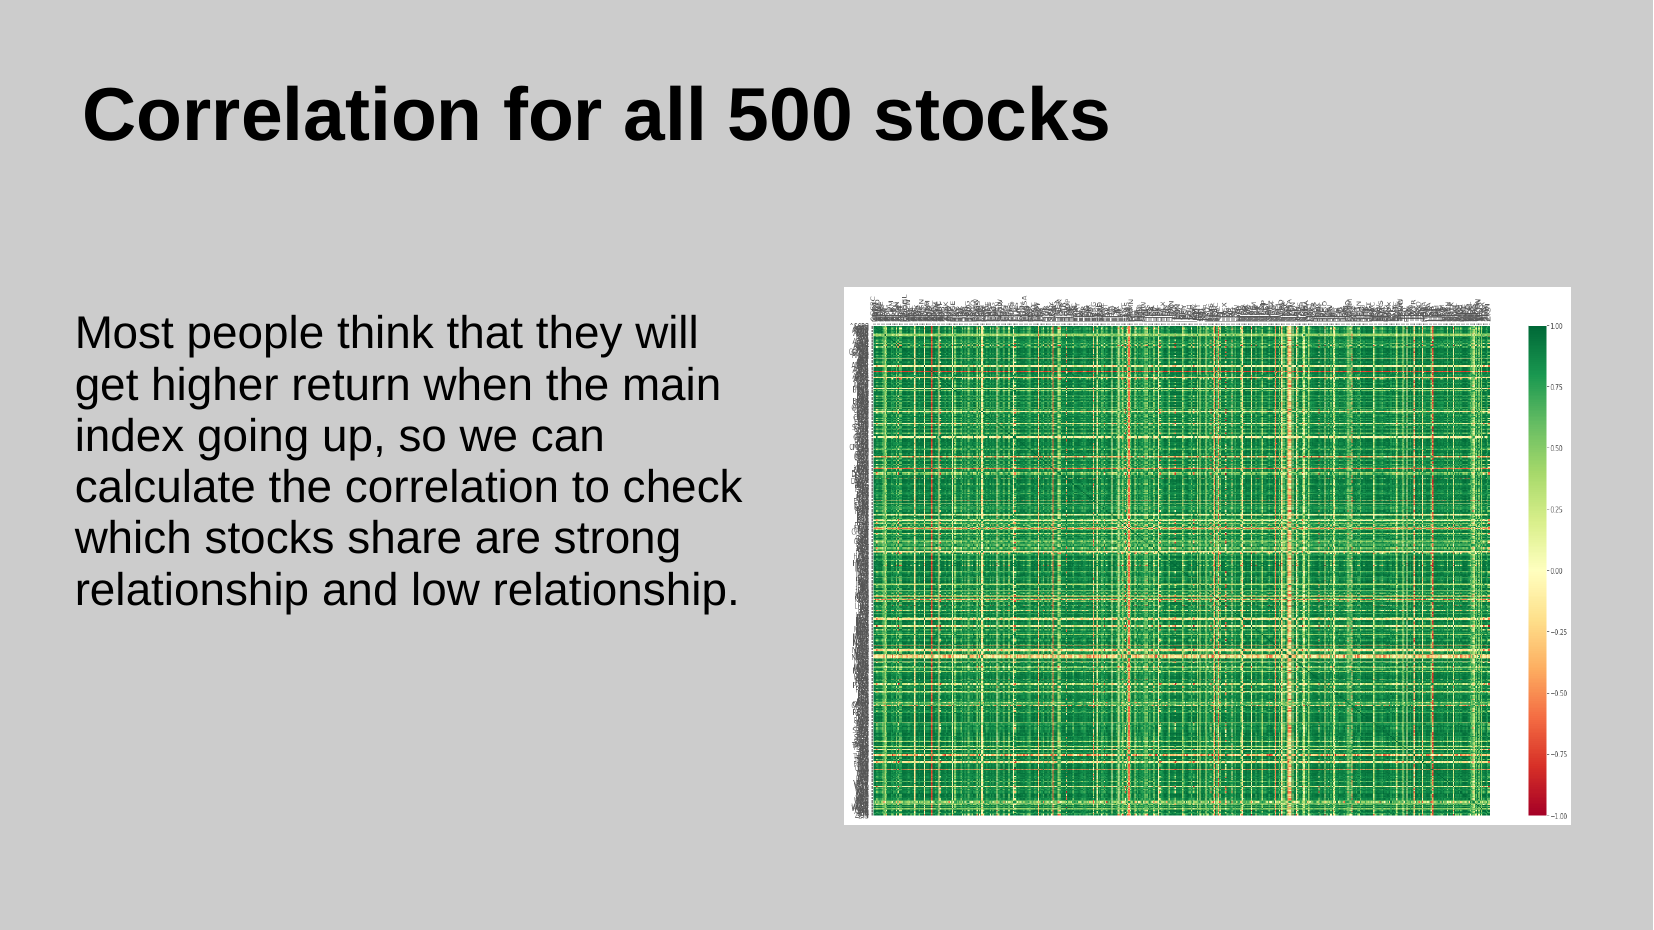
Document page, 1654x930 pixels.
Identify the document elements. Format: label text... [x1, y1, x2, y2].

picture [844, 757, 1571, 826]
title Correlation for all 500 stocks [82, 37, 1571, 193]
subtitle [82, 217, 1571, 757]
text_box Most people think that they will get higher return when the main index going up, so we can calculate the correlation to check which stocks share are strong relationship and low relationship. [60, 300, 766, 676]
